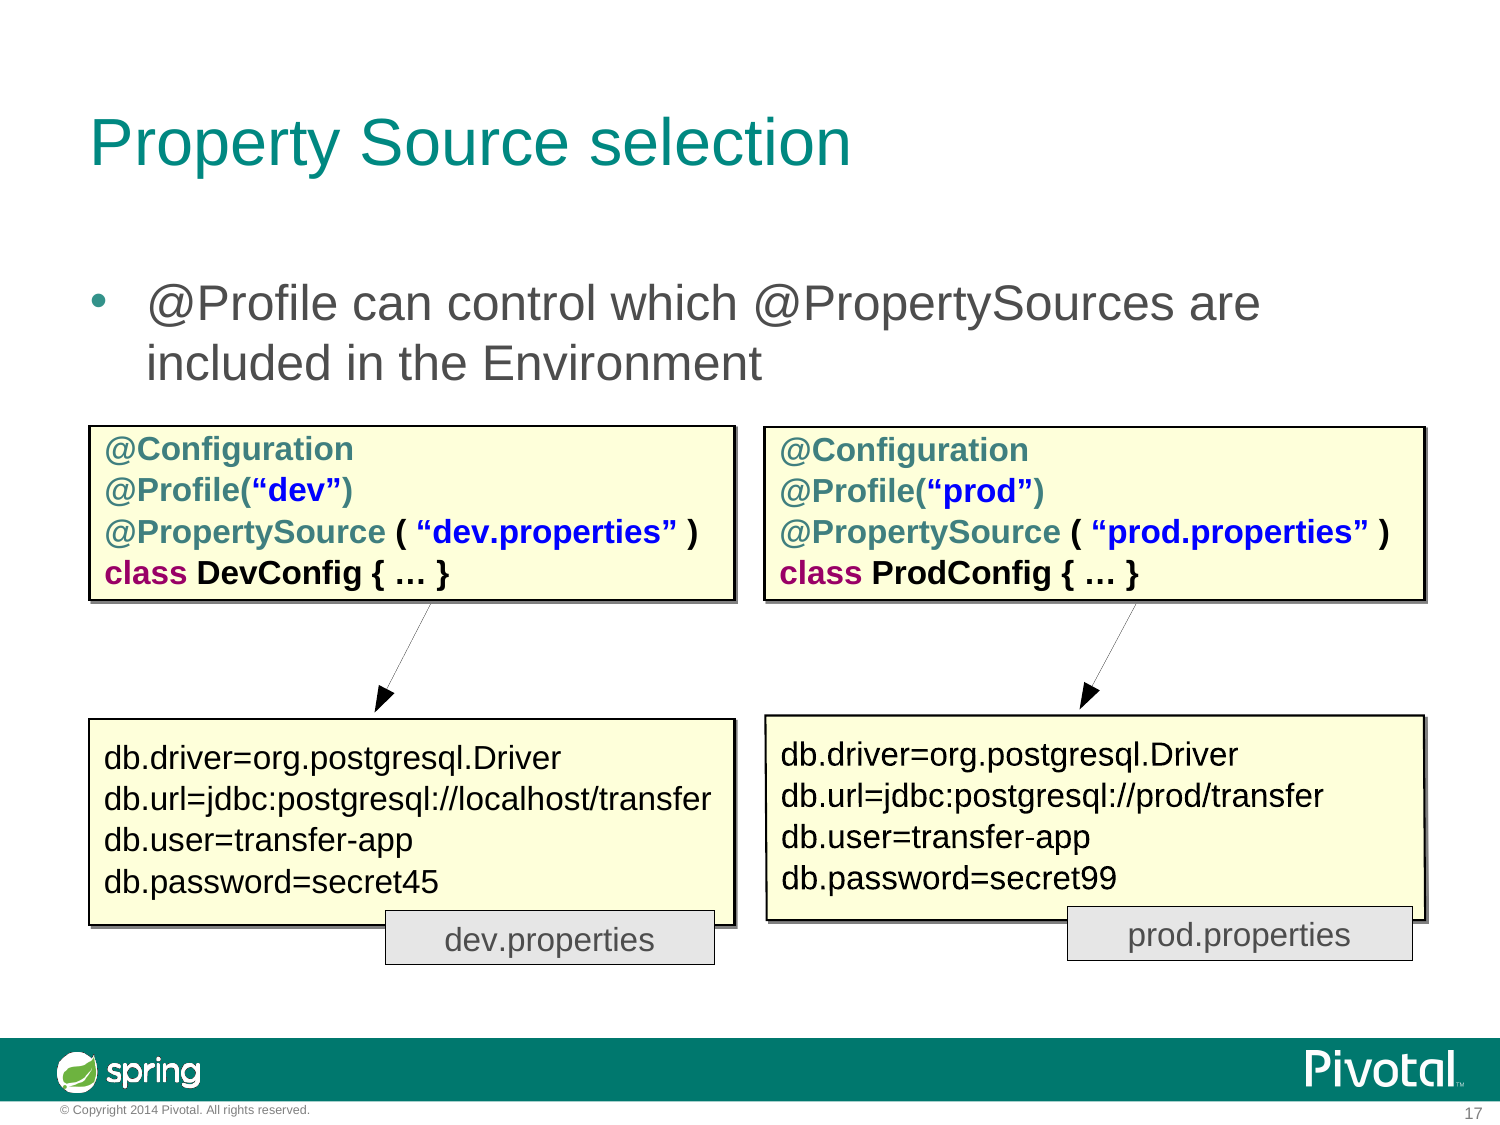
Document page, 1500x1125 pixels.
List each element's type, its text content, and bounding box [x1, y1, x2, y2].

picture [1306, 1050, 1464, 1087]
text_box db.driver=org.postgresql.Driver db.url=jdbc:postgresql://prod/transfer db.user=transfer-app db.password=secret99 [765, 715, 1426, 921]
title Property Source selection [75, 45, 1426, 233]
picture [32, 1041, 210, 1103]
text_box prod.properties [1067, 906, 1413, 961]
text_box @Configuration @Profile(“prod”) @PropertySource ( “prod.properties” ) class ProdConfig { … } [764, 426, 1425, 601]
text_box dev.properties [385, 910, 715, 965]
text_box db.driver=org.postgresql.Driver db.url=jdbc:postgresql://localhost/transfer db.user=transfer-app db.password=secret45 [89, 718, 735, 925]
text_box @Configuration @Profile(“dev”) @PropertySource ( “dev.properties” ) class DevConfig { … } [89, 425, 735, 601]
list @Profile can control which @PropertySources are included in the Environment [75, 262, 1426, 1005]
